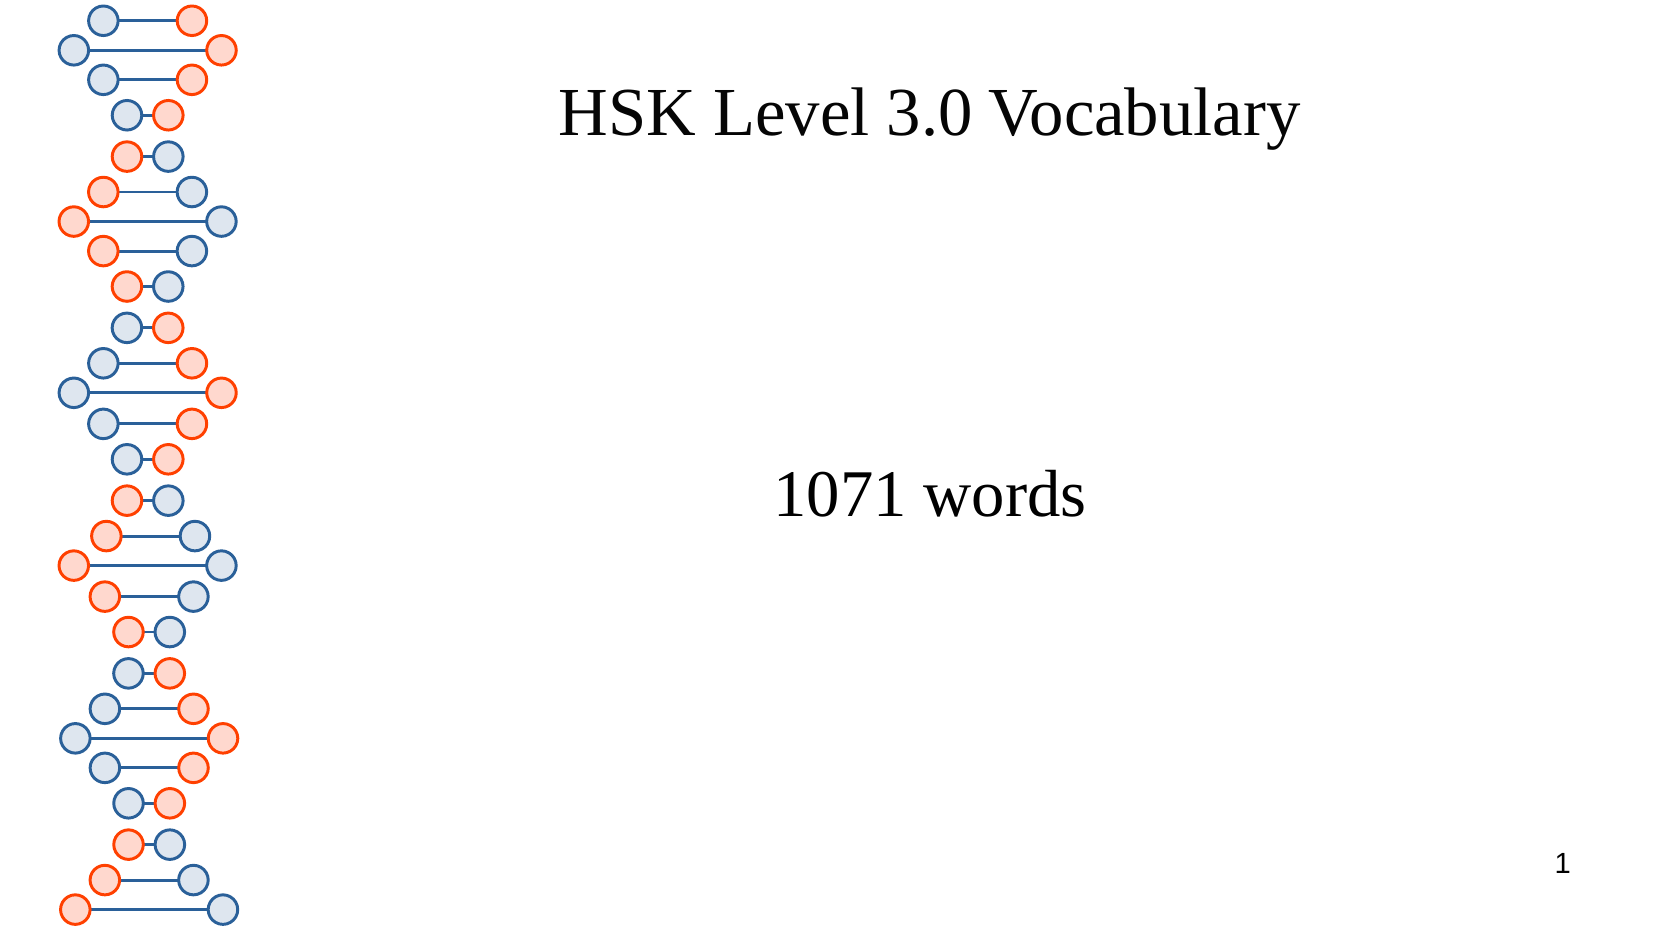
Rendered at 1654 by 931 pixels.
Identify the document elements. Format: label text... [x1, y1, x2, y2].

title HSK Level 3.0 Vocabulary [265, 35, 1595, 189]
subtitle 1071 words [265, 224, 1595, 764]
